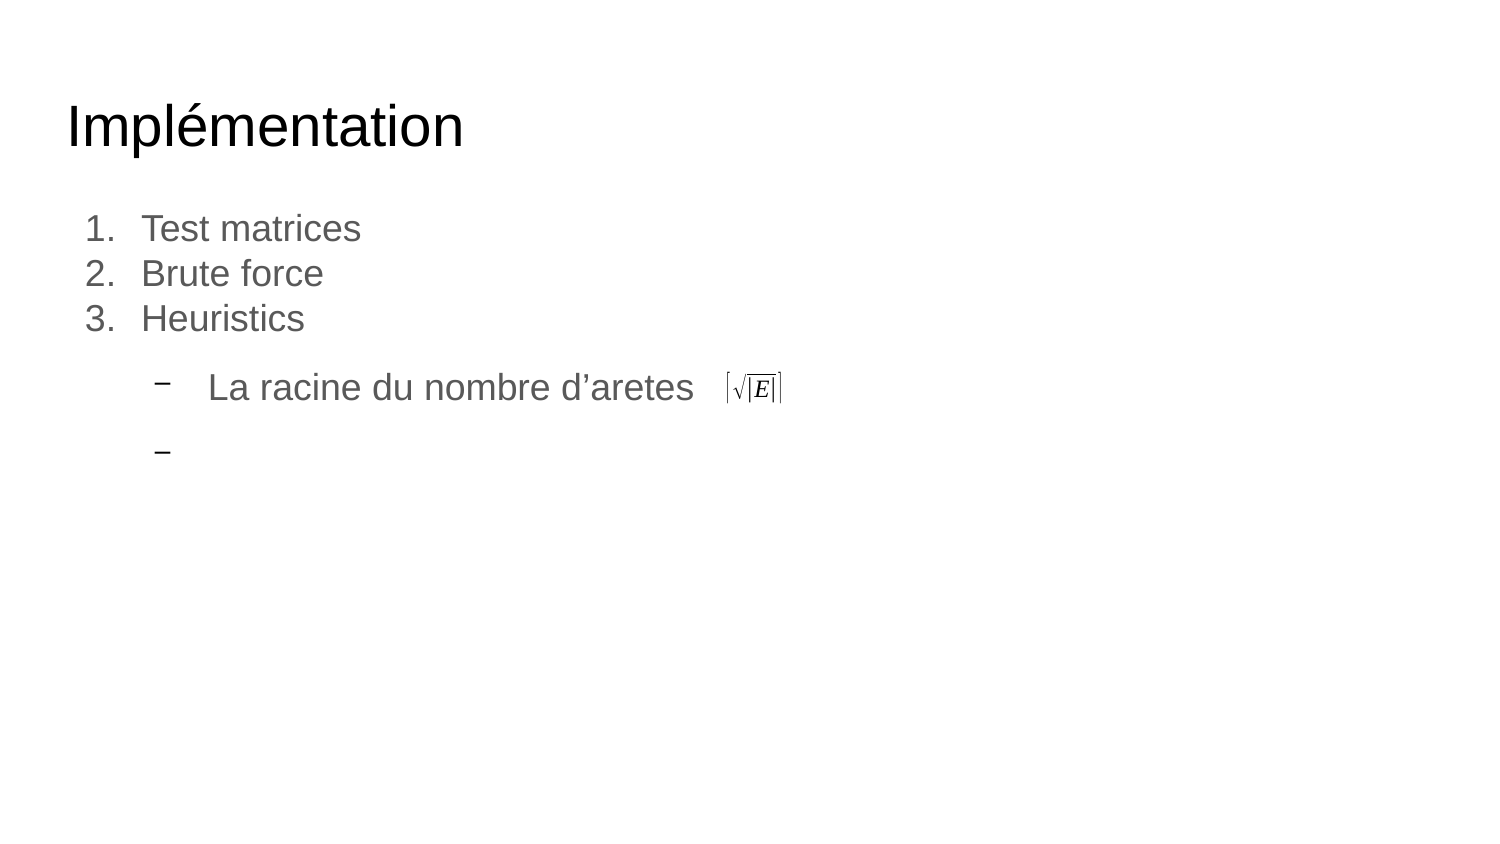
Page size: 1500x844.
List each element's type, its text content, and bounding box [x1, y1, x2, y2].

chart [720, 371, 789, 406]
list Test matrices Brute force Heuristics La racine du nombre d’aretes [51, 189, 1449, 750]
title Implémentation [51, 72, 1449, 167]
